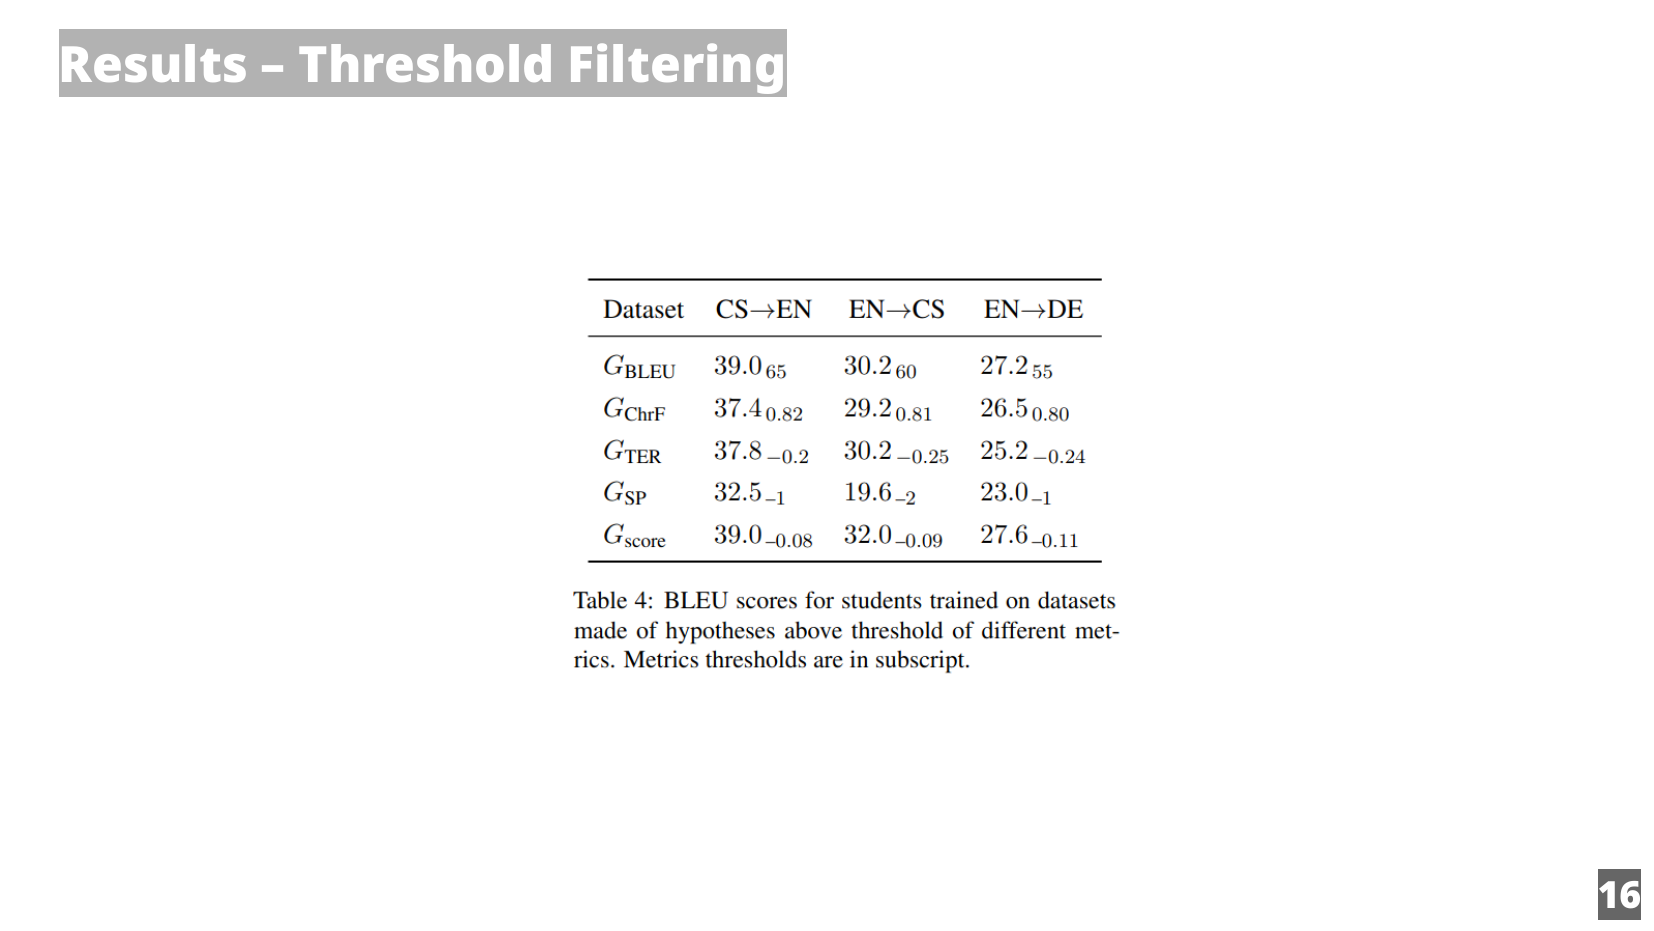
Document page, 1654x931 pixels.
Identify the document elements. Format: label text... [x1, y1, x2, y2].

picture [570, 264, 1132, 685]
title Results – Threshold Filtering [59, 0, 1595, 98]
